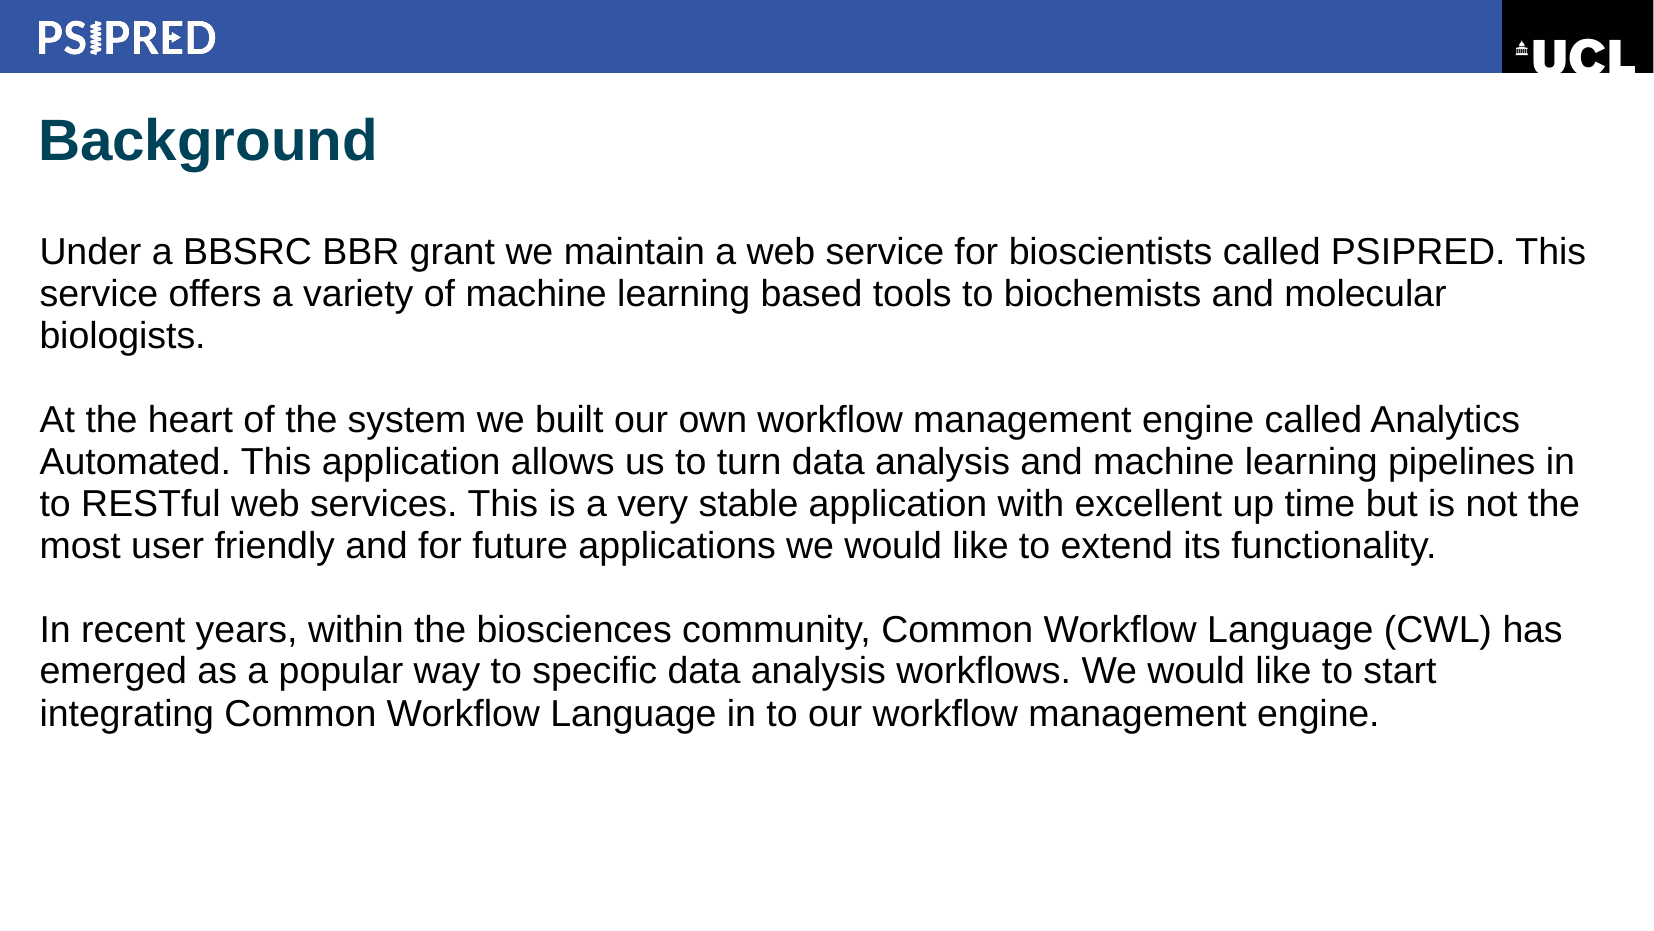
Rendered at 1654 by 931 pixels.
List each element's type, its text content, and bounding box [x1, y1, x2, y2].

picture [30, 14, 224, 61]
text_box Under a BBSRC BBR grant we maintain a web service for bioscientists called PSIPRED. This service offers a variety of machine learning based tools to biochemists and molecular biologists. At the heart of the system we built our own workflow management engine called Analytics Automated. This application allows us to turn data analysis and machine learning pipelines in to RESTful web services. This is a very stable application with excellent up time but is not the most user friendly and for future applications we would like to extend its functionality. In recent years, within the biosciences community, Common Workflow Language (CWL) has emerged as a popular way to specific data analysis workflows. We would like to start integrating Common Workflow Language in to our workflow management engine. [24, 222, 1630, 910]
picture [1502, 0, 1654, 73]
title Background [23, 94, 1619, 201]
